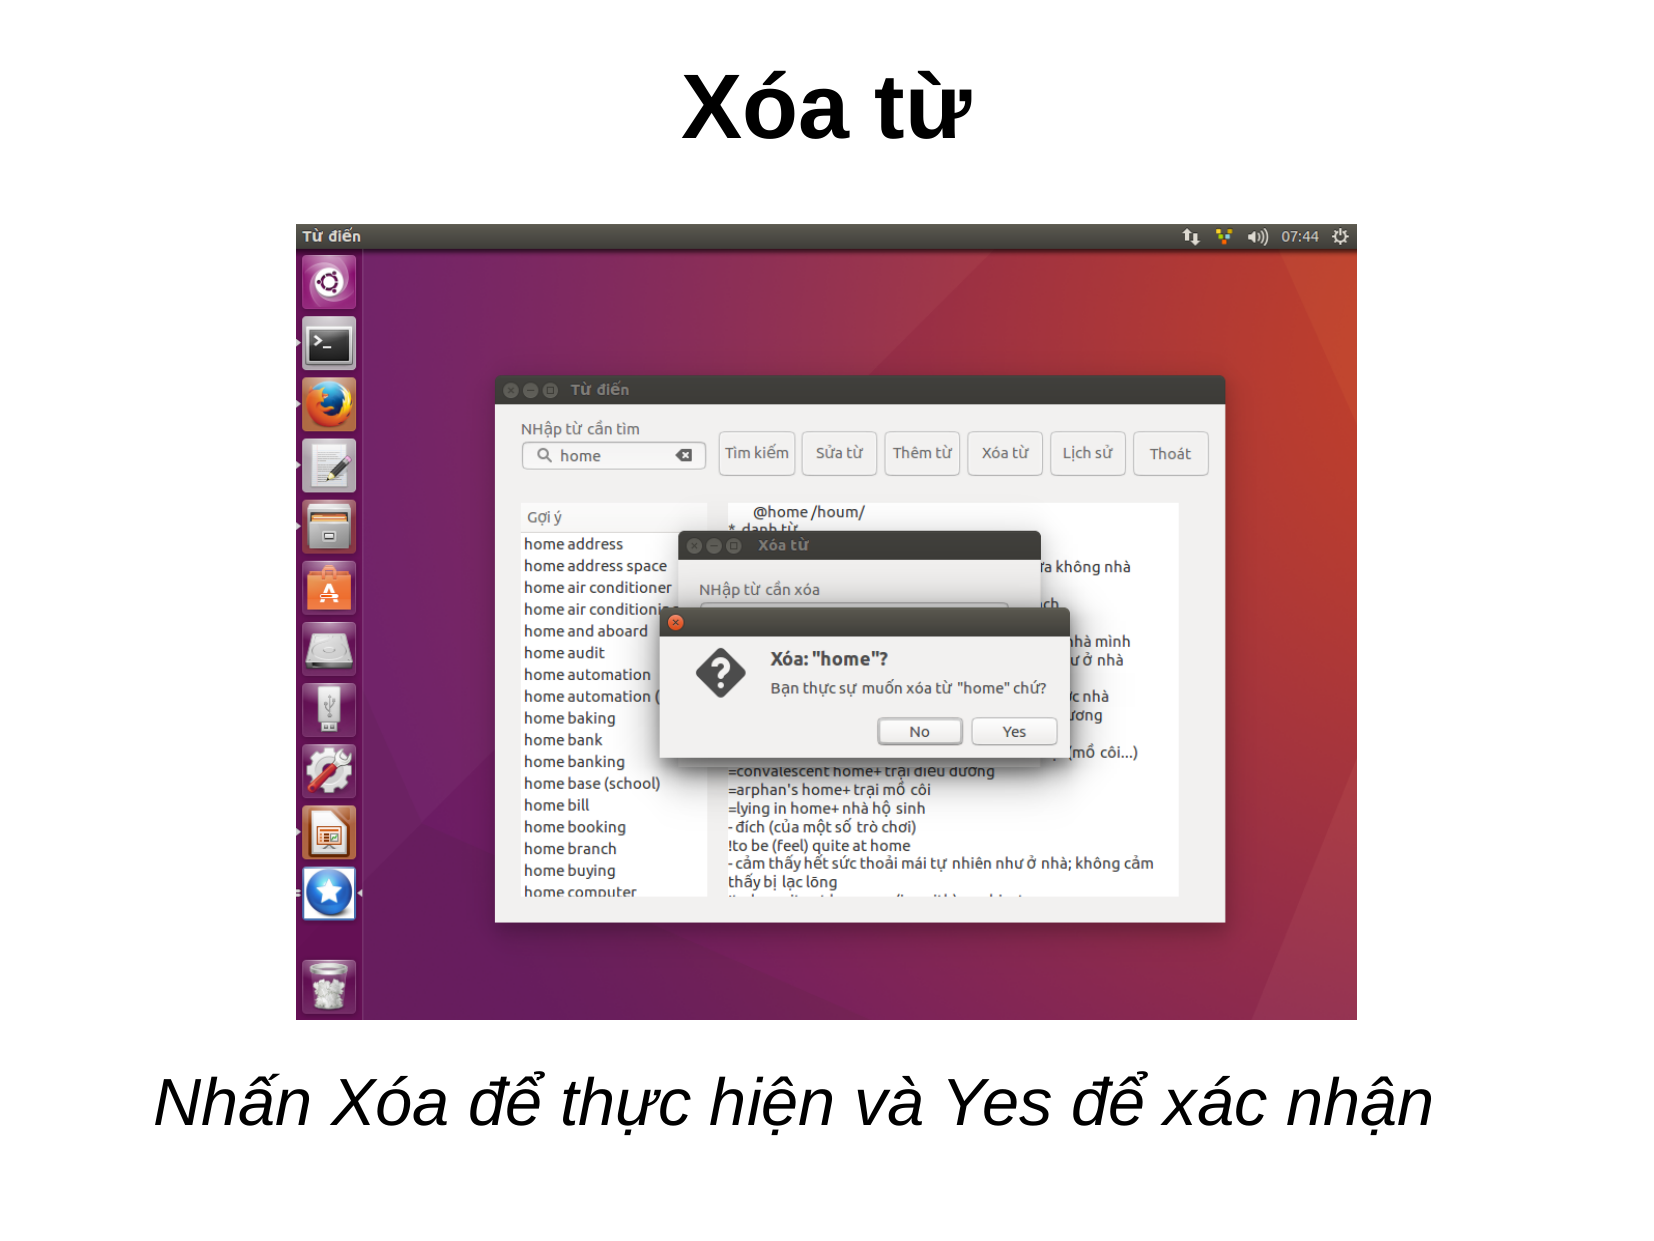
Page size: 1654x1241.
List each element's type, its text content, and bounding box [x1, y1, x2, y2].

list Nhấn Xóa để thực hiện và Yes để xác nhận [82, 1065, 1571, 1199]
title Xóa từ [82, 49, 1571, 166]
picture [296, 224, 1357, 1021]
